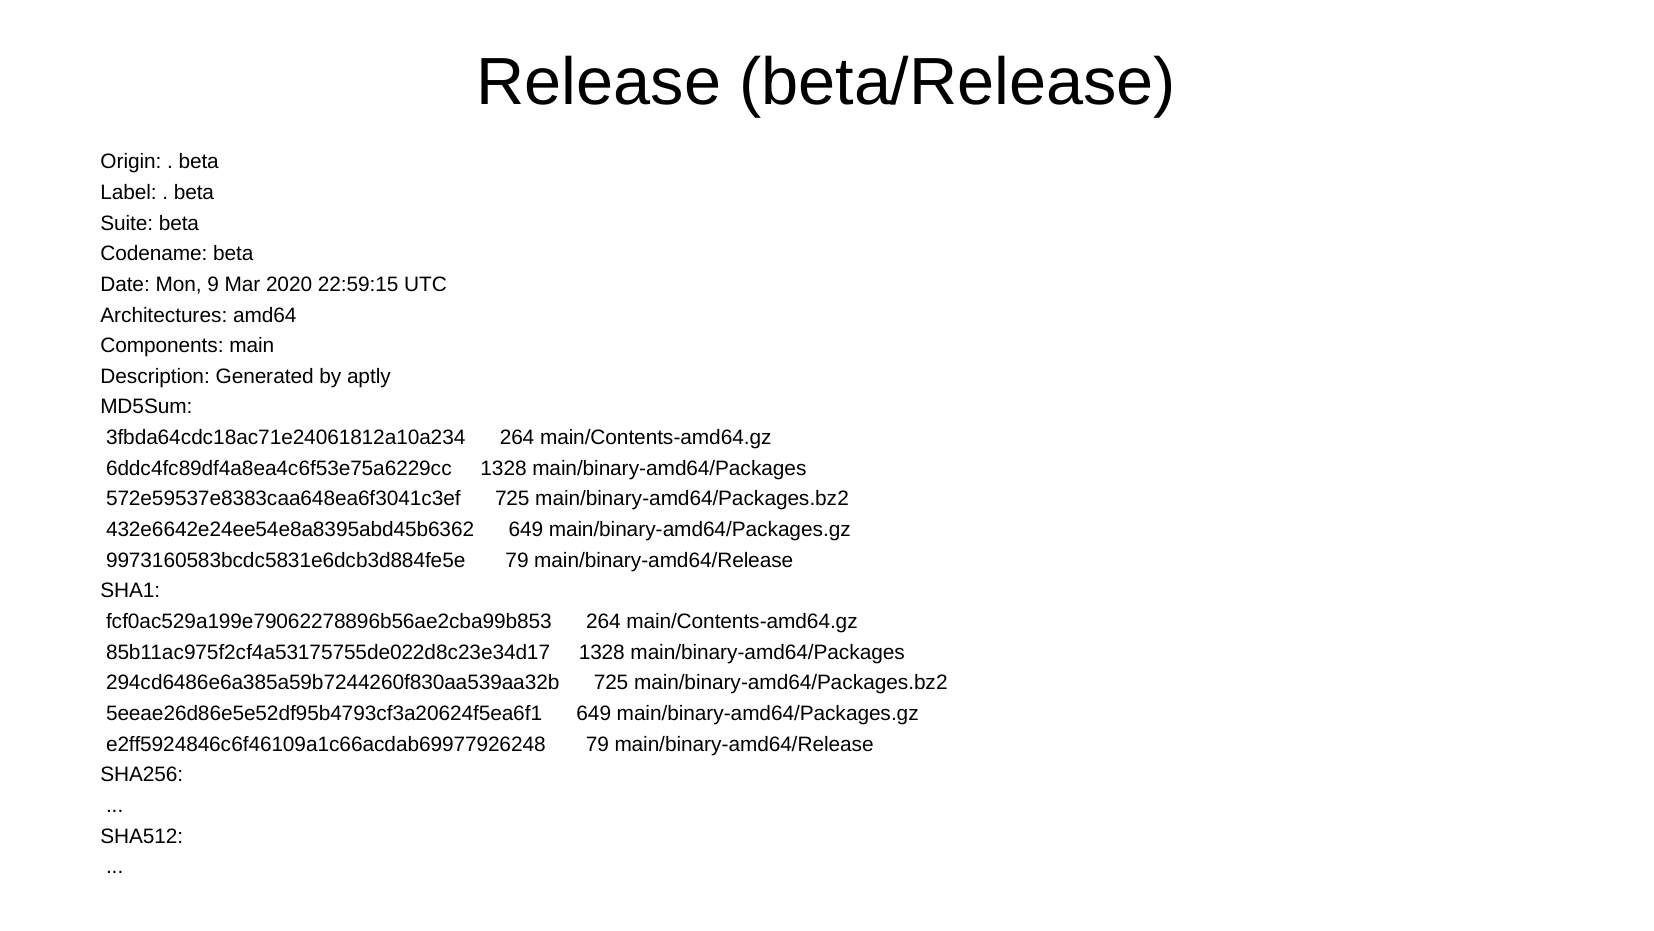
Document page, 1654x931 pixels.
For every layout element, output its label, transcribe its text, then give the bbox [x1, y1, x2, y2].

title Release (beta/Release) [82, 25, 1571, 139]
list Origin: . beta Label: . beta Suite: beta Codename: beta Date: Mon, 9 Mar 2020 22:59:15 UTC Architectures: amd64 Components: main Description: Generated by aptly MD5Sum: 3fbda64cdc18ac71e24061812a10a234 264 main/Contents-amd64.gz 6ddc4fc89df4a8ea4c6f53e75a6229cc 1328 main/binary-amd64/Packages 572e59537e8383caa648ea6f3041c3ef 725 main/binary-amd64/Packages.bz2 432e6642e24ee54e8a8395abd45b6362 649 main/binary-amd64/Packages.gz 9973160583bcdc5831e6dcb3d884fe5e 79 main/binary-amd64/Release SHA1: fcf0ac529a199e79062278896b56ae2cba99b853 264 main/Contents-amd64.gz 85b11ac975f2cf4a53175755de022d8c23e34d17 1328 main/binary-amd64/Packages 294cd6486e6a385a59b7244260f830aa539aa32b 725 main/binary-amd64/Packages.bz2 5eeae26d86e5e52df95b4793cf3a20624f5ea6f1 649 main/binary-amd64/Packages.gz e2ff5924846c6f46109a1c66acdab69977926248 79 main/binary-amd64/Release SHA256: ... SHA512: ... [82, 150, 1571, 886]
